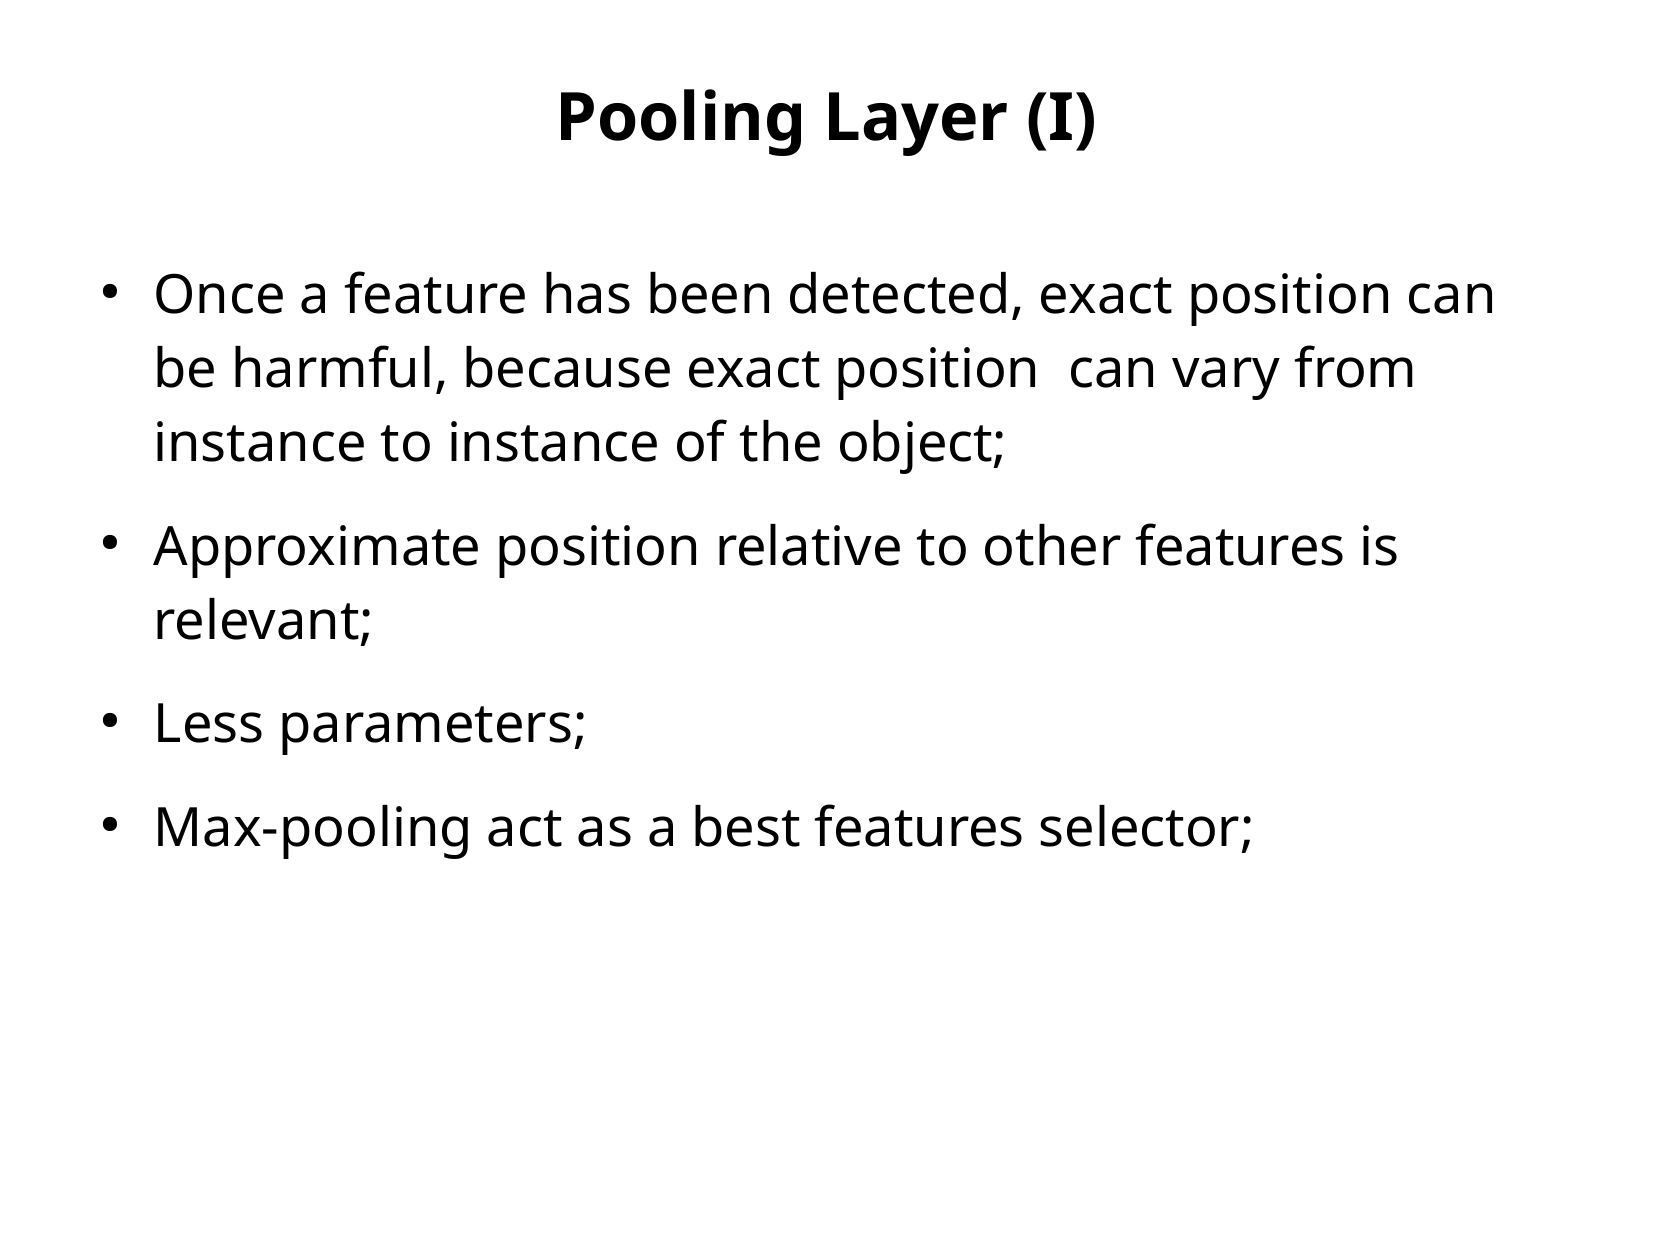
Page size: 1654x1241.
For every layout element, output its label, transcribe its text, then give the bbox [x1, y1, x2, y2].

list Once a feature has been detected, exact position can be harmful, because exact position can vary from instance to instance of the object; Approximate position relative to other features is relevant; Less parameters; Max-pooling act as a best features selector; [82, 255, 1571, 1201]
title Pooling Layer (I) [82, 49, 1571, 181]
